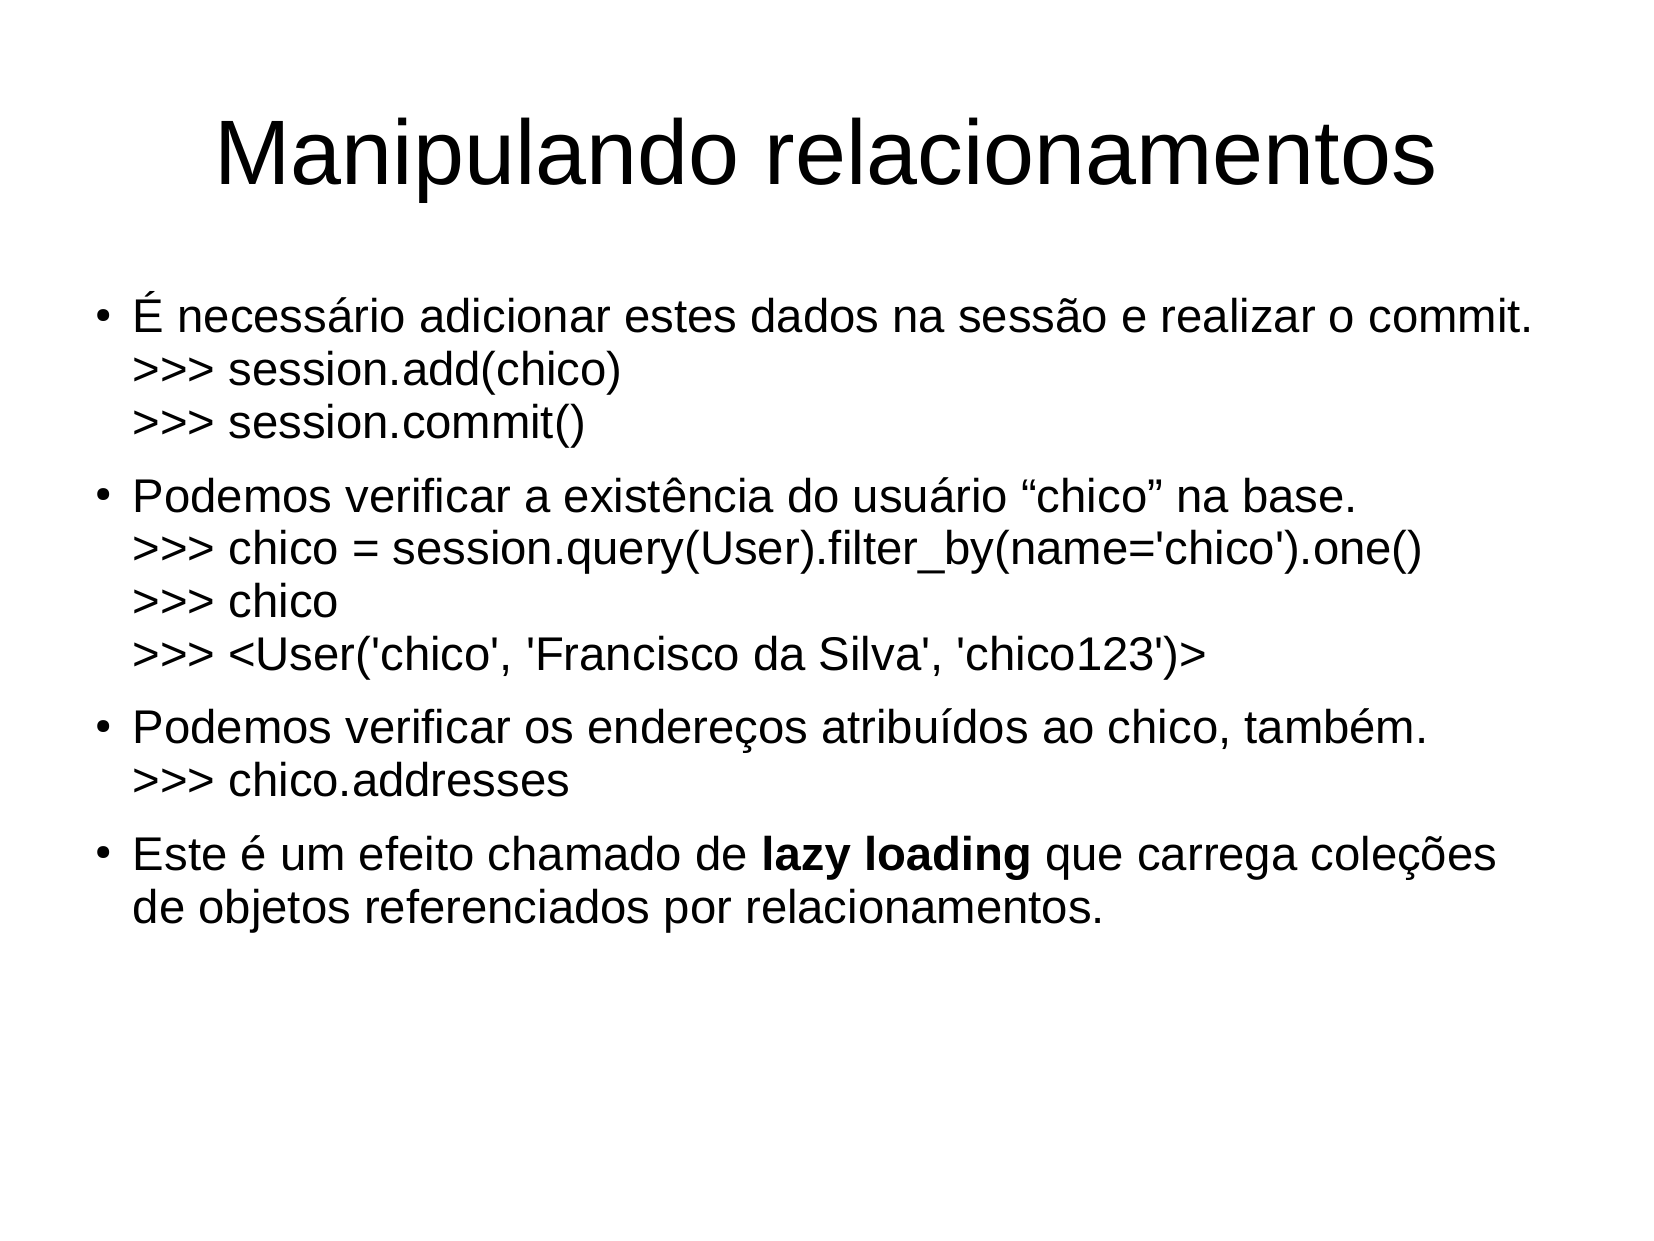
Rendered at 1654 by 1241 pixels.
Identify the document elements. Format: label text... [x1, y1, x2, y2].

list É necessário adicionar estes dados na sessão e realizar o commit. >>> session.add(chico) >>> session.commit() Podemos verificar a existência do usuário “chico” na base. >>> chico = session.query(User).filter_by(name='chico').one() >>> chico >>> <User('chico', 'Francisco da Silva', 'chico123')> Podemos verificar os endereços atribuídos ao chico, também. >>> chico.addresses Este é um efeito chamado de lazy loading que carrega coleções de objetos referenciados por relacionamentos. [82, 290, 1538, 1010]
title Manipulando relacionamentos [82, 49, 1571, 257]
